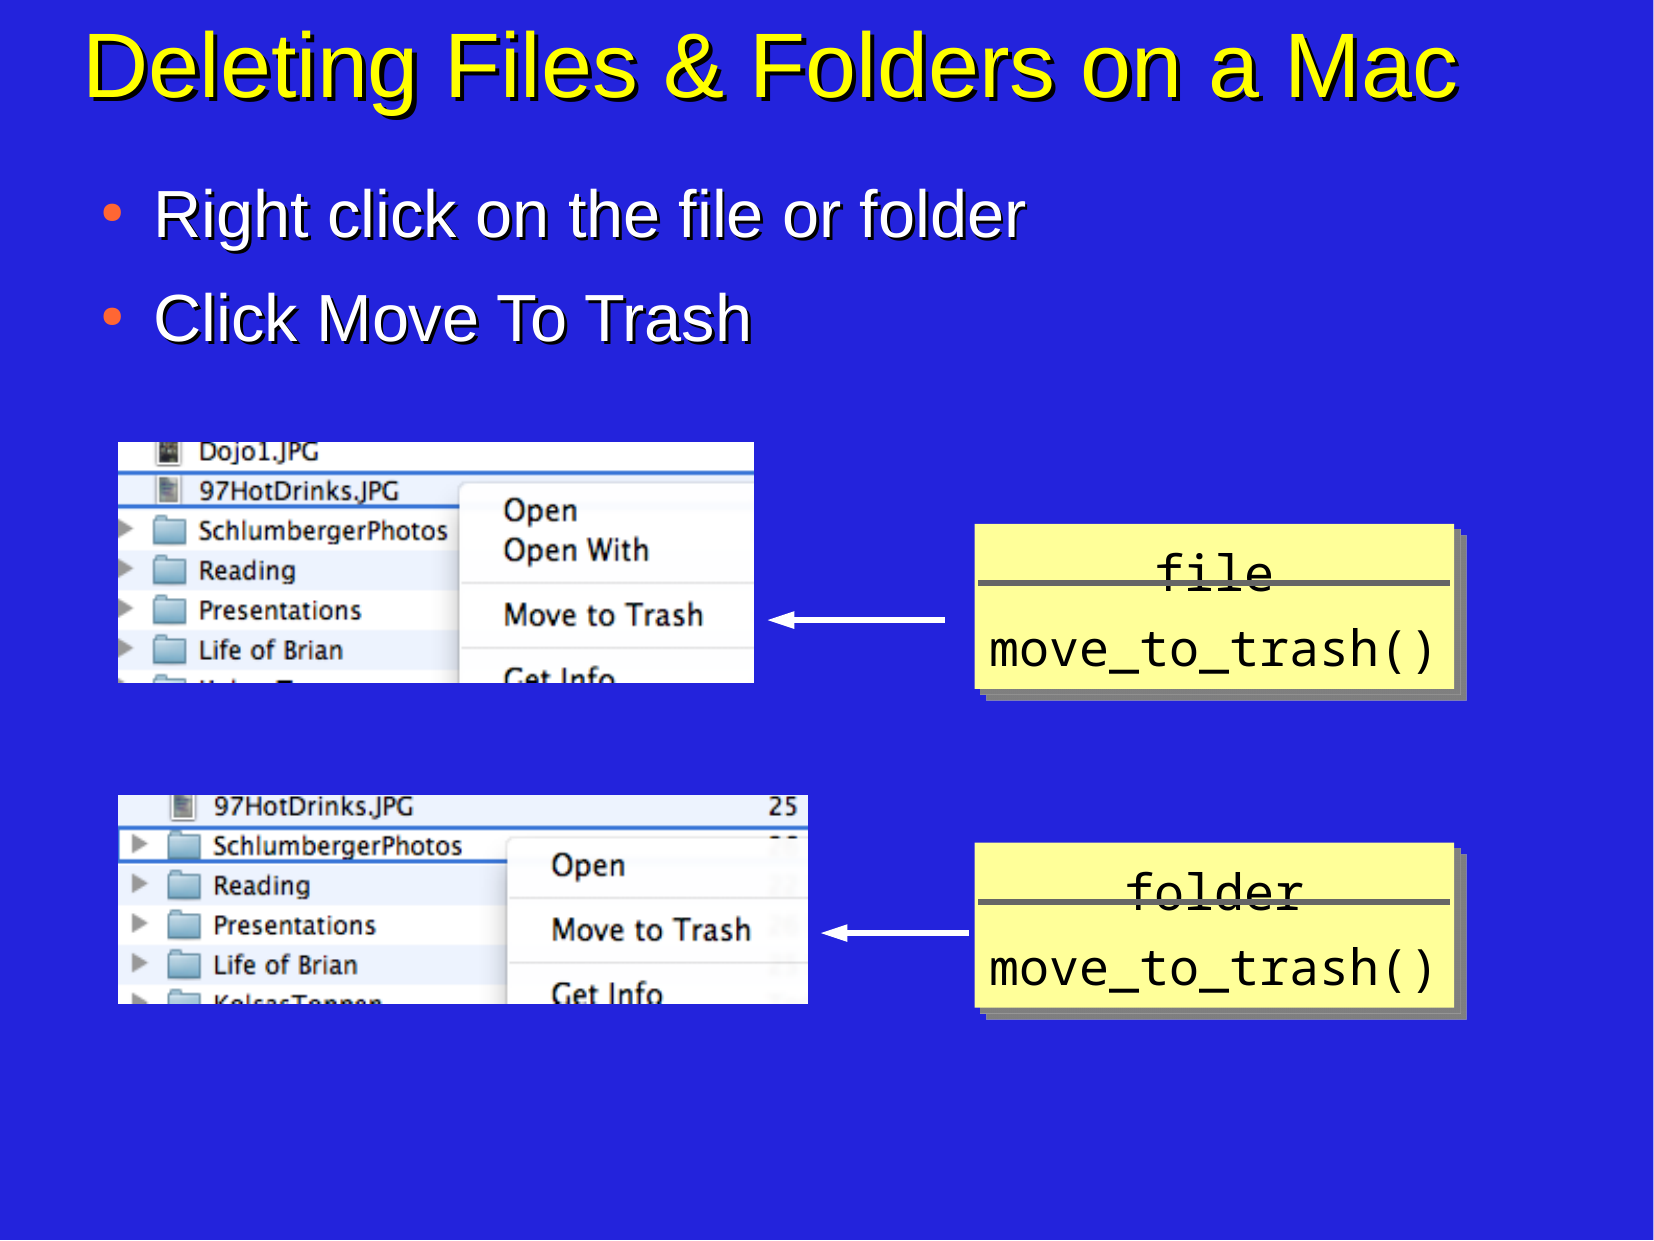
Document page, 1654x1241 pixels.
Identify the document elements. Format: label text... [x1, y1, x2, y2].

list Right click on the file or folder Click Move To Trash [82, 177, 1571, 1182]
text_box folder move_to_trash() [974, 842, 1455, 1008]
title Deleting Files & Folders on a Mac [82, 2, 1571, 130]
text_box file move_to_trash() [974, 523, 1455, 689]
picture [118, 795, 808, 1004]
picture [118, 442, 754, 683]
